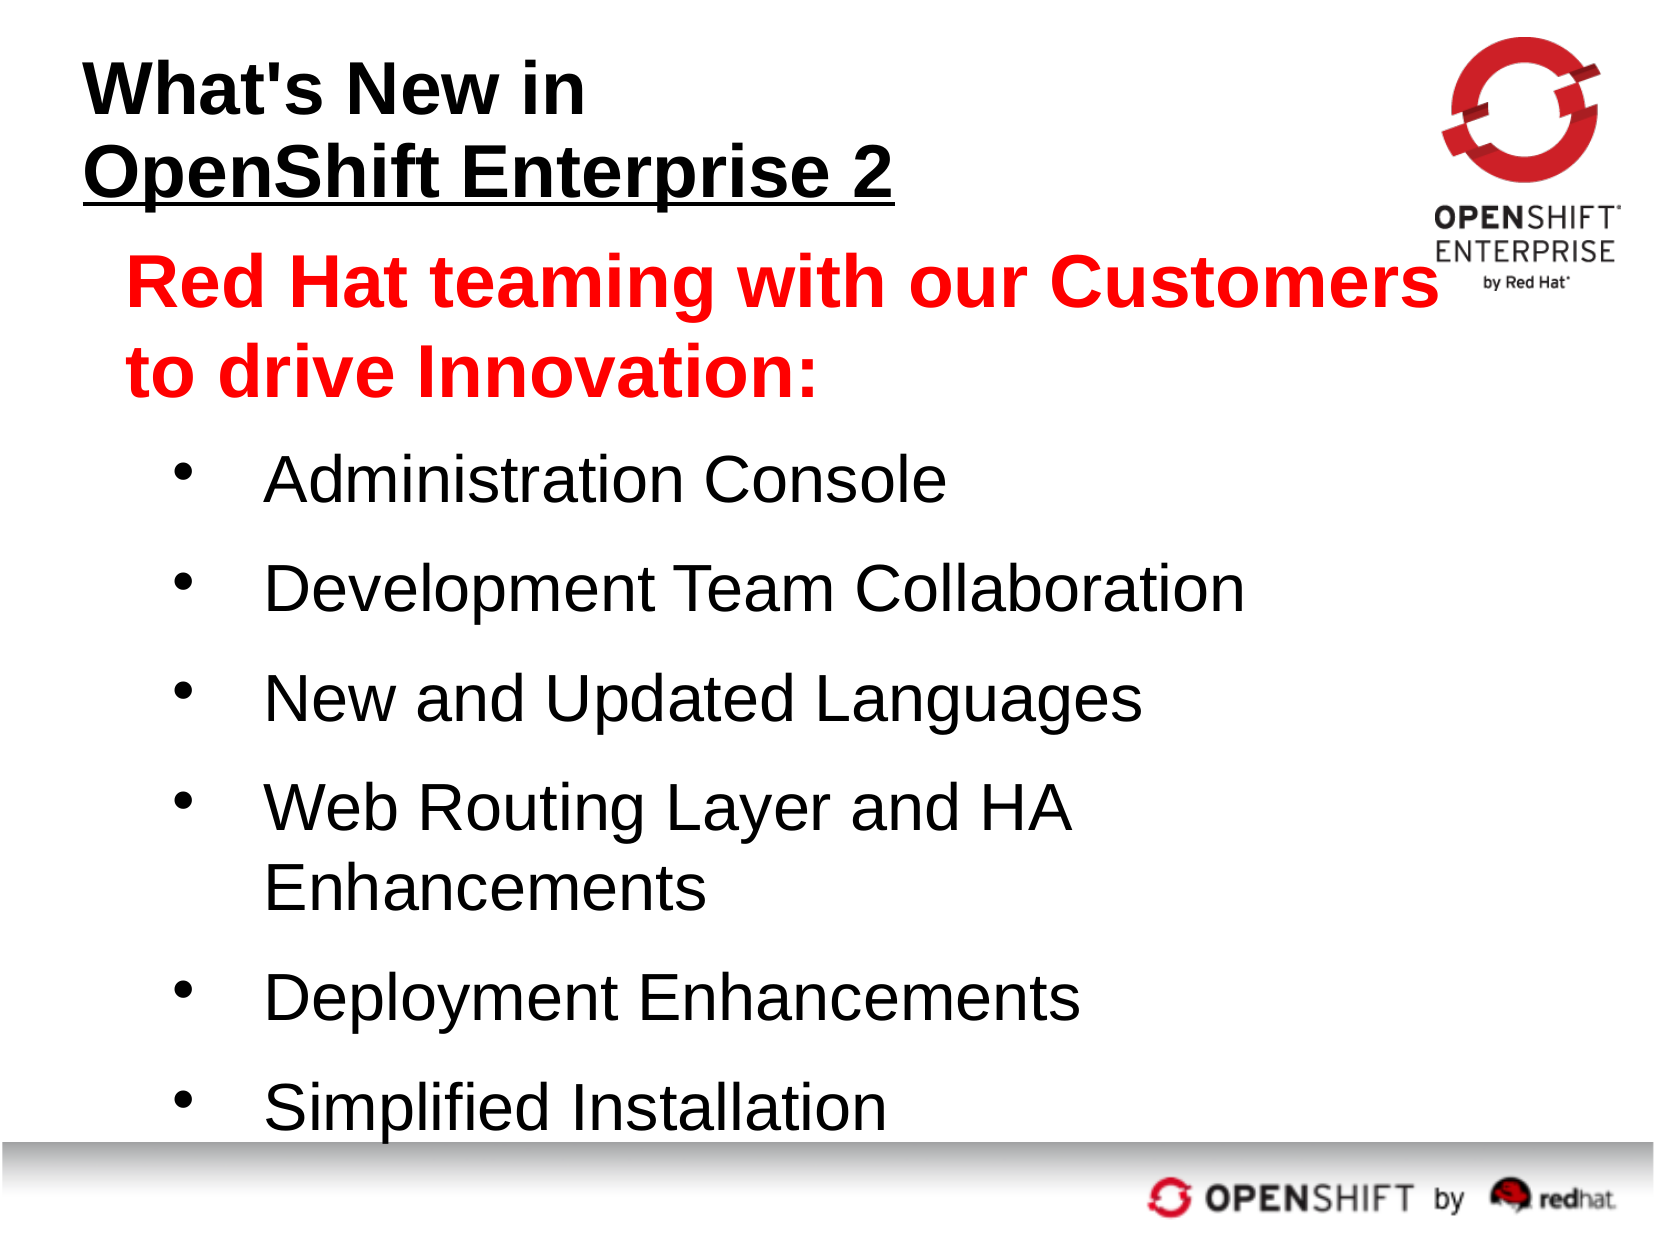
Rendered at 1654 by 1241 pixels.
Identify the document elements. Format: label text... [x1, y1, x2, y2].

picture [1435, 37, 1621, 291]
list Administration Console Development Team Collaboration New and Updated Languages Web Routing Layer and HA Enhancements Deployment Enhancements Simplified Installation [171, 431, 1518, 1126]
picture [2, 1142, 1654, 1241]
title What's New in OpenShift Enterprise 2 [82, 37, 1435, 225]
text_box Red Hat teaming with our Customers to drive Innovation: [111, 225, 1498, 420]
